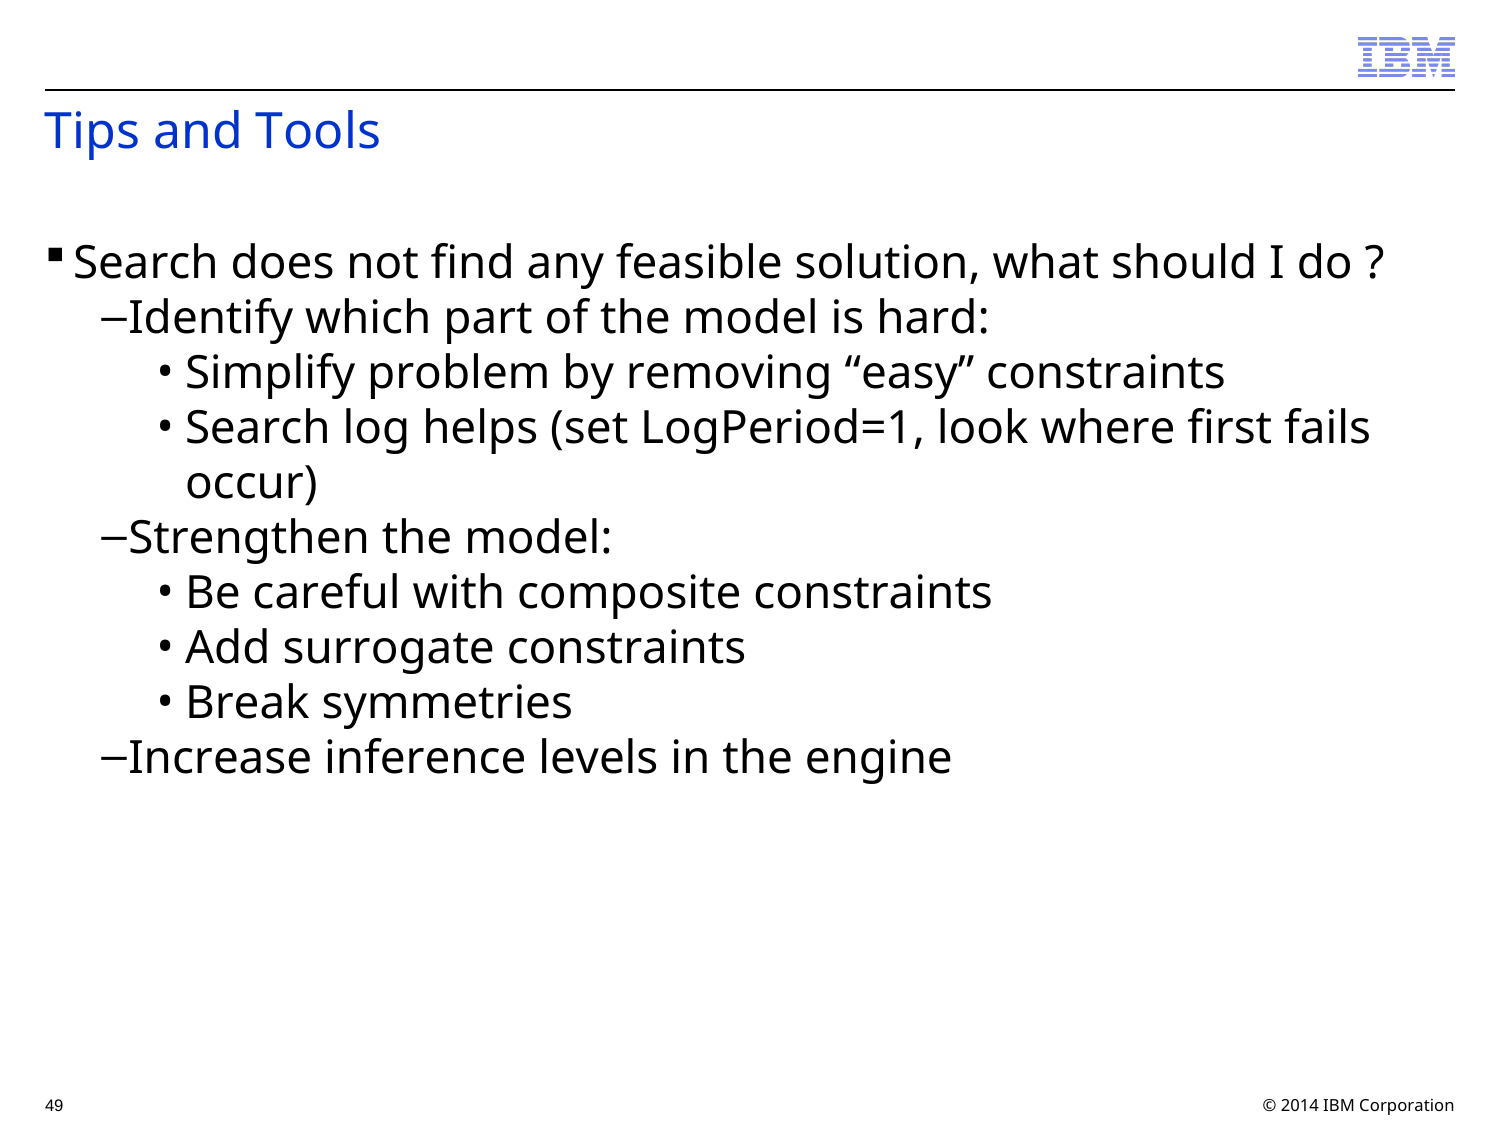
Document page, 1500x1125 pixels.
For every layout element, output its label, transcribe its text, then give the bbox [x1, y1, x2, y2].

title Tips and Tools [29, 97, 1500, 203]
list Search does not find any feasible solution, what should I do ? Identify which part of the model is hard: Simplify problem by removing “easy” constraints Search log helps (set LogPeriod=1, look where first fails occur) Strengthen the model: Be careful with composite constraints Add surrogate constraints Break symmetries Increase inference levels in the engine [29, 224, 1471, 791]
picture [1358, 37, 1455, 77]
